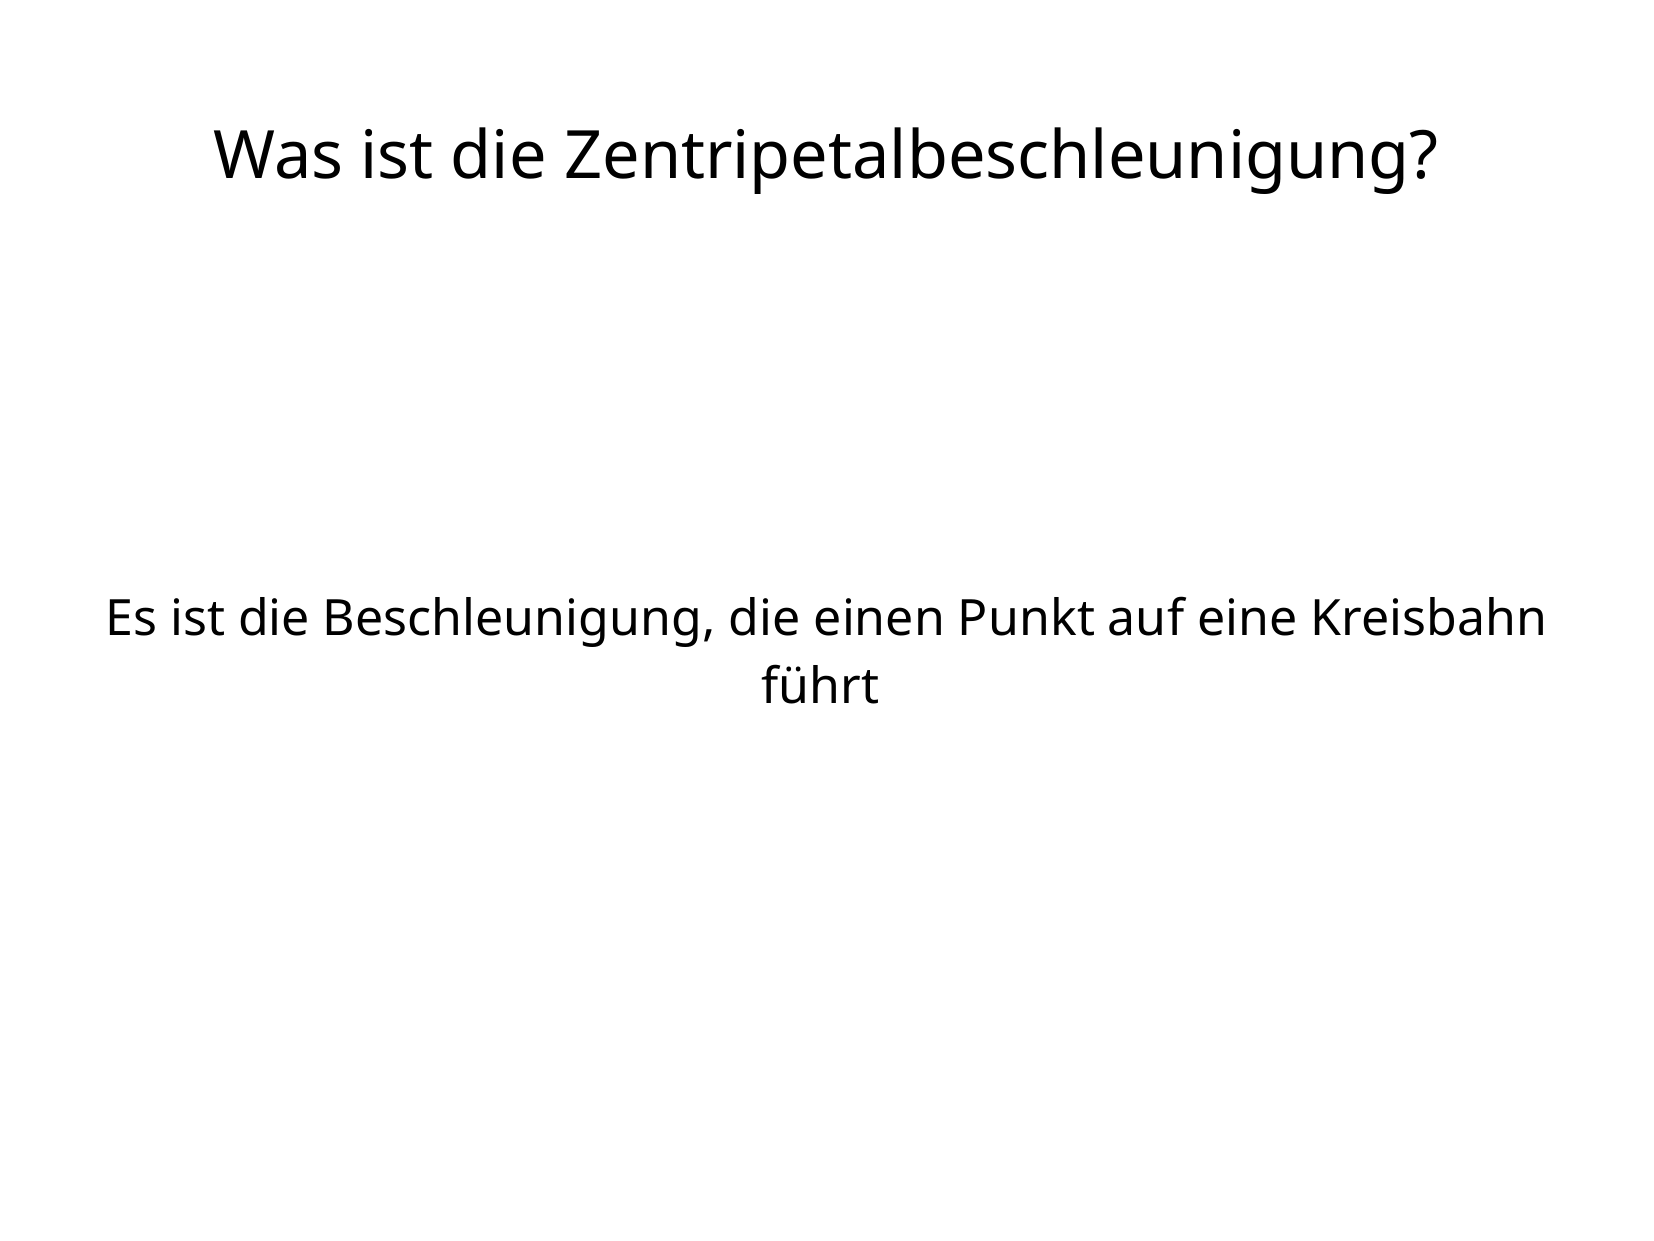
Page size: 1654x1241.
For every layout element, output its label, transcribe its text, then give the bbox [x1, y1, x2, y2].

subtitle Es ist die Beschleunigung, die einen Punkt auf eine Kreisbahn führt [82, 290, 1571, 1010]
title Was ist die Zentripetalbeschleunigung? [82, 49, 1571, 257]
